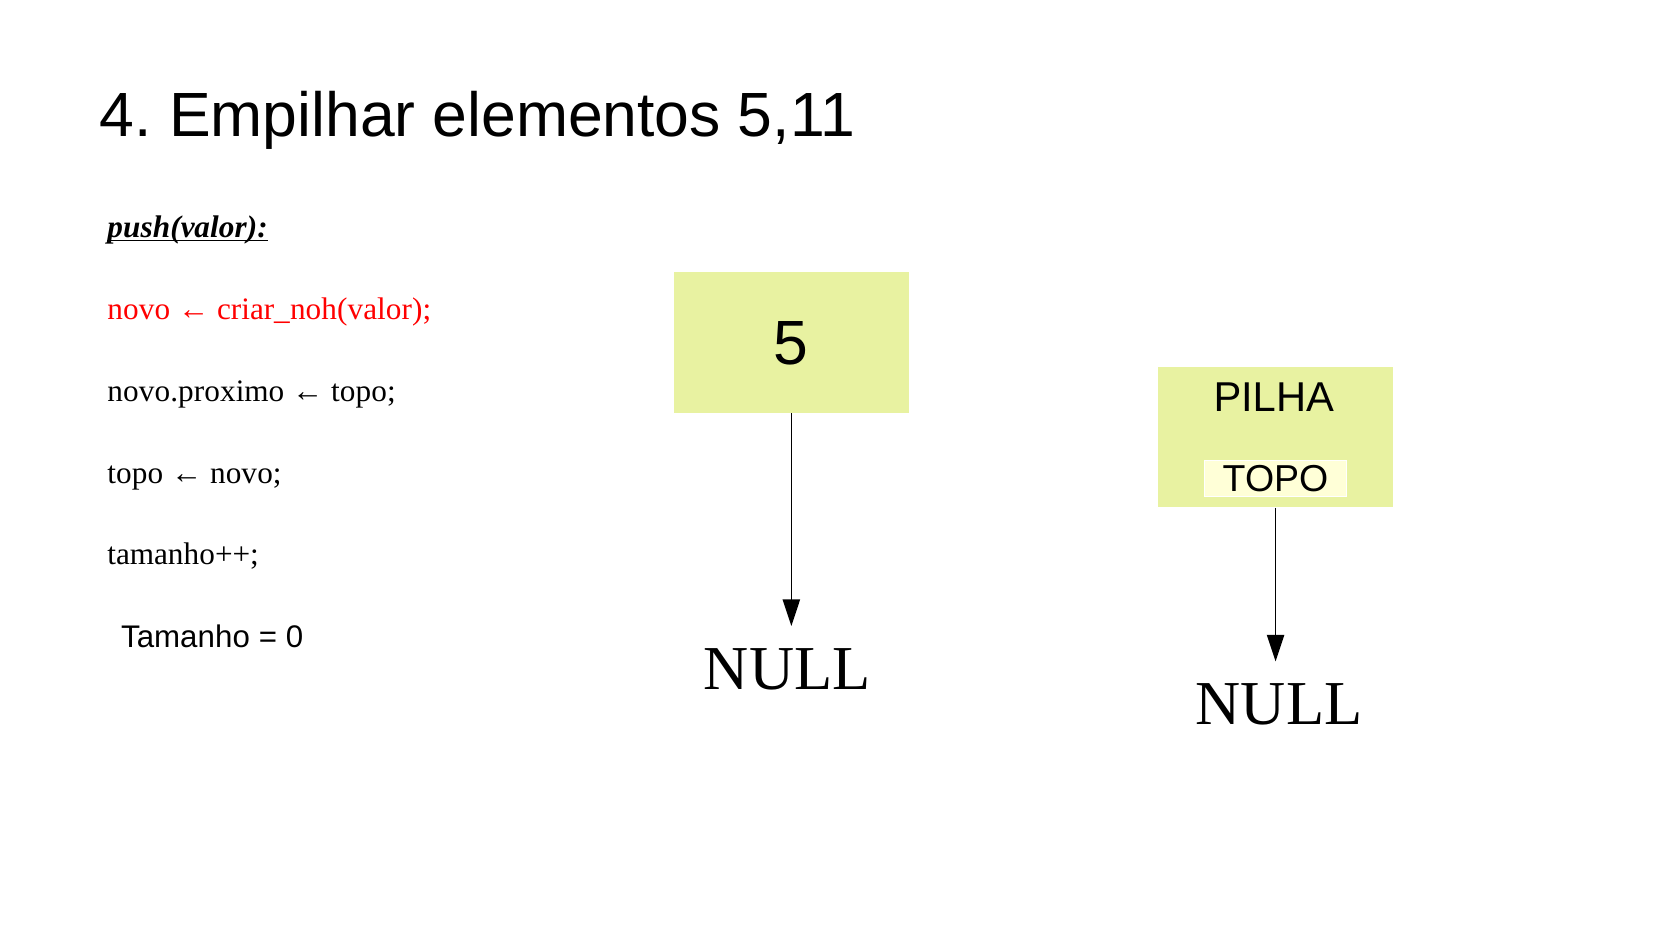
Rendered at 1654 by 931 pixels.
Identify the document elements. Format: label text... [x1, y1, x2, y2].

text_box NULL [689, 625, 886, 704]
title 4. Empilhar elementos 5,11 [82, 37, 1571, 193]
text_box 5 [673, 271, 910, 414]
text_box [1157, 366, 1394, 508]
text_box push(valor): novo ← criar_noh(valor); novo.proximo ← topo; topo ← novo; tamanho++; [92, 199, 544, 579]
text_box TOPO [1204, 460, 1347, 497]
text_box Tamanho = 0 [106, 611, 321, 662]
text_box NULL [1181, 661, 1382, 743]
text_box PILHA [1198, 366, 1353, 428]
